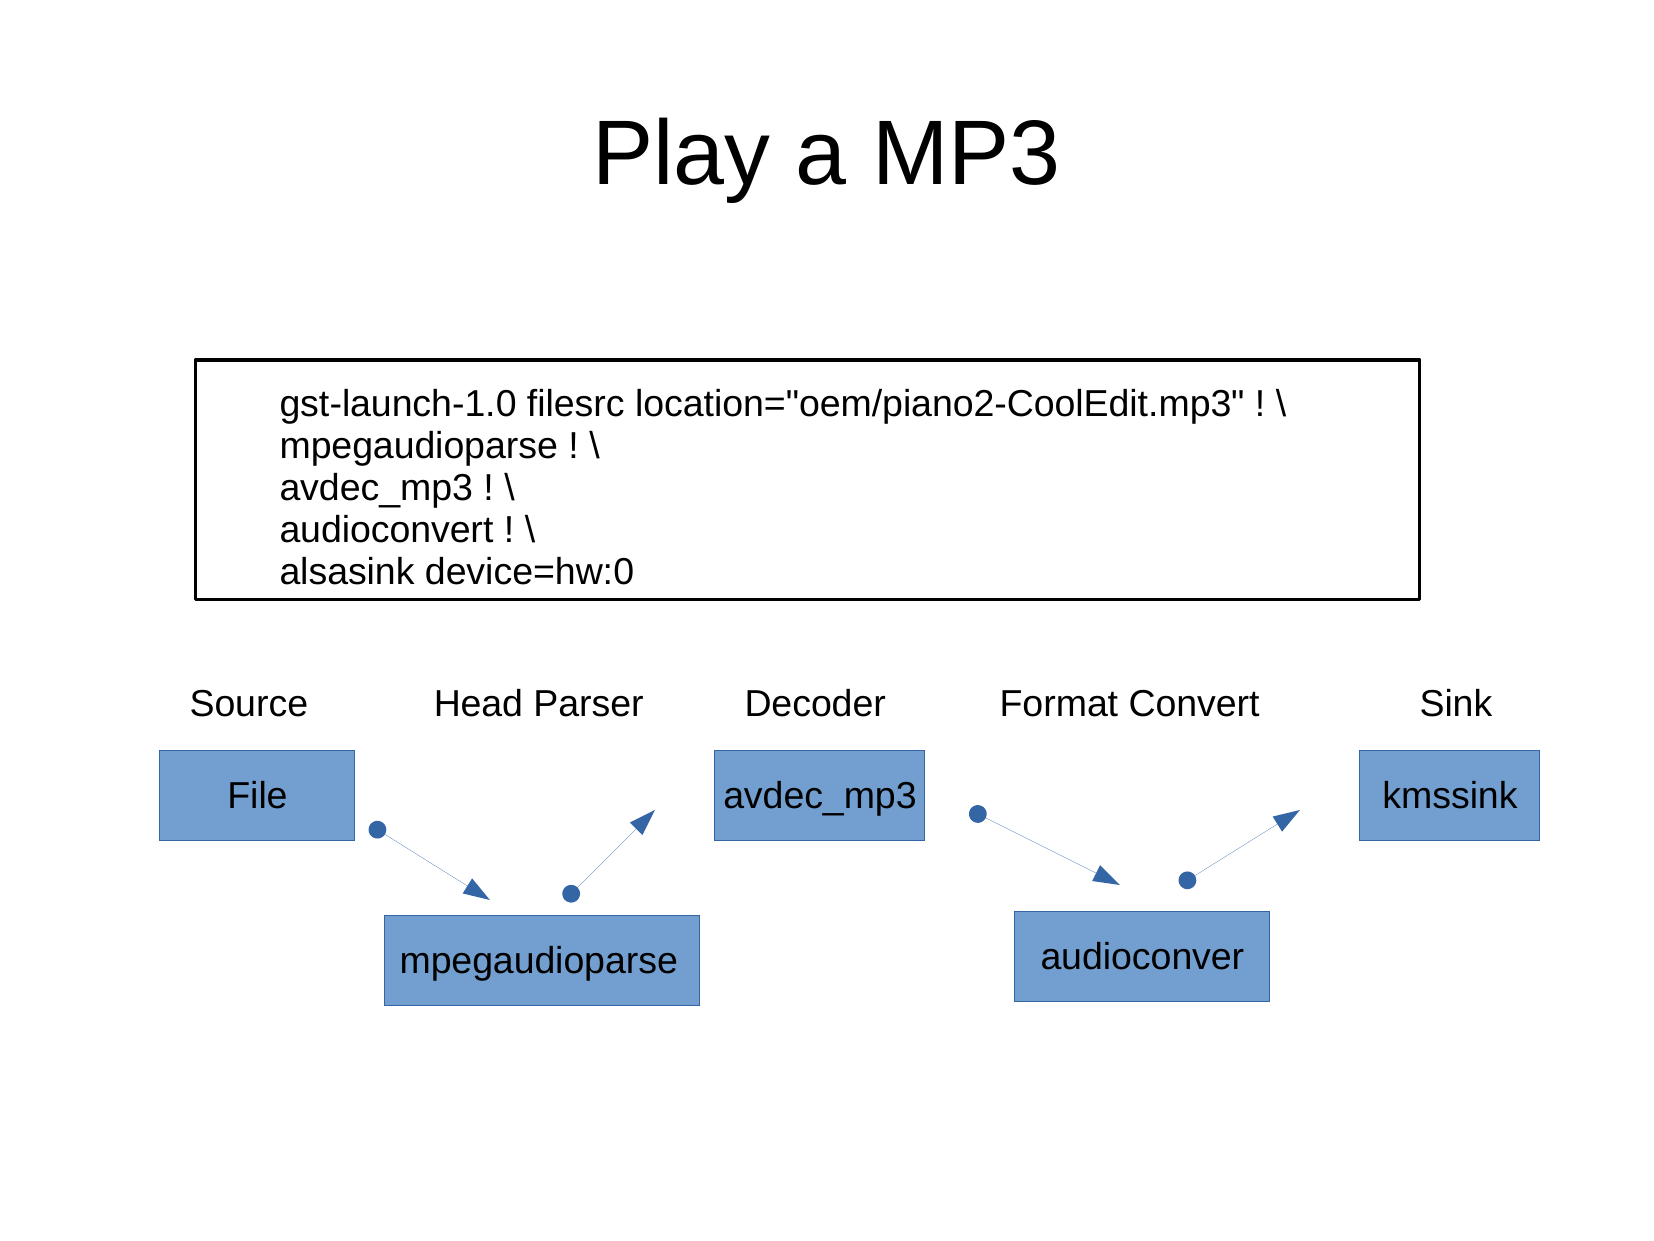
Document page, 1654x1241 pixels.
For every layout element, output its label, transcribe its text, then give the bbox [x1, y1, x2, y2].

title Play a MP3 [82, 49, 1571, 257]
text_box Head Parser [419, 675, 685, 751]
text_box avdec_mp3 [714, 750, 925, 841]
text_box File [159, 750, 355, 841]
text_box mpegaudioparse [384, 915, 700, 1006]
text_box kmssink [1359, 750, 1540, 841]
text_box Source [174, 675, 331, 732]
text_box Format Convert [984, 675, 1330, 751]
text_box audioconver [1014, 911, 1270, 1002]
text_box Sink [1404, 675, 1561, 732]
text_box Decoder [729, 675, 931, 732]
text_box gst-launch-1.0 filesrc location="oem/piano2-CoolEdit.mp3" ! \ mpegaudioparse ! \ avdec_mp3 ! \ audioconvert ! \ alsasink device=hw:0 [264, 375, 1362, 598]
